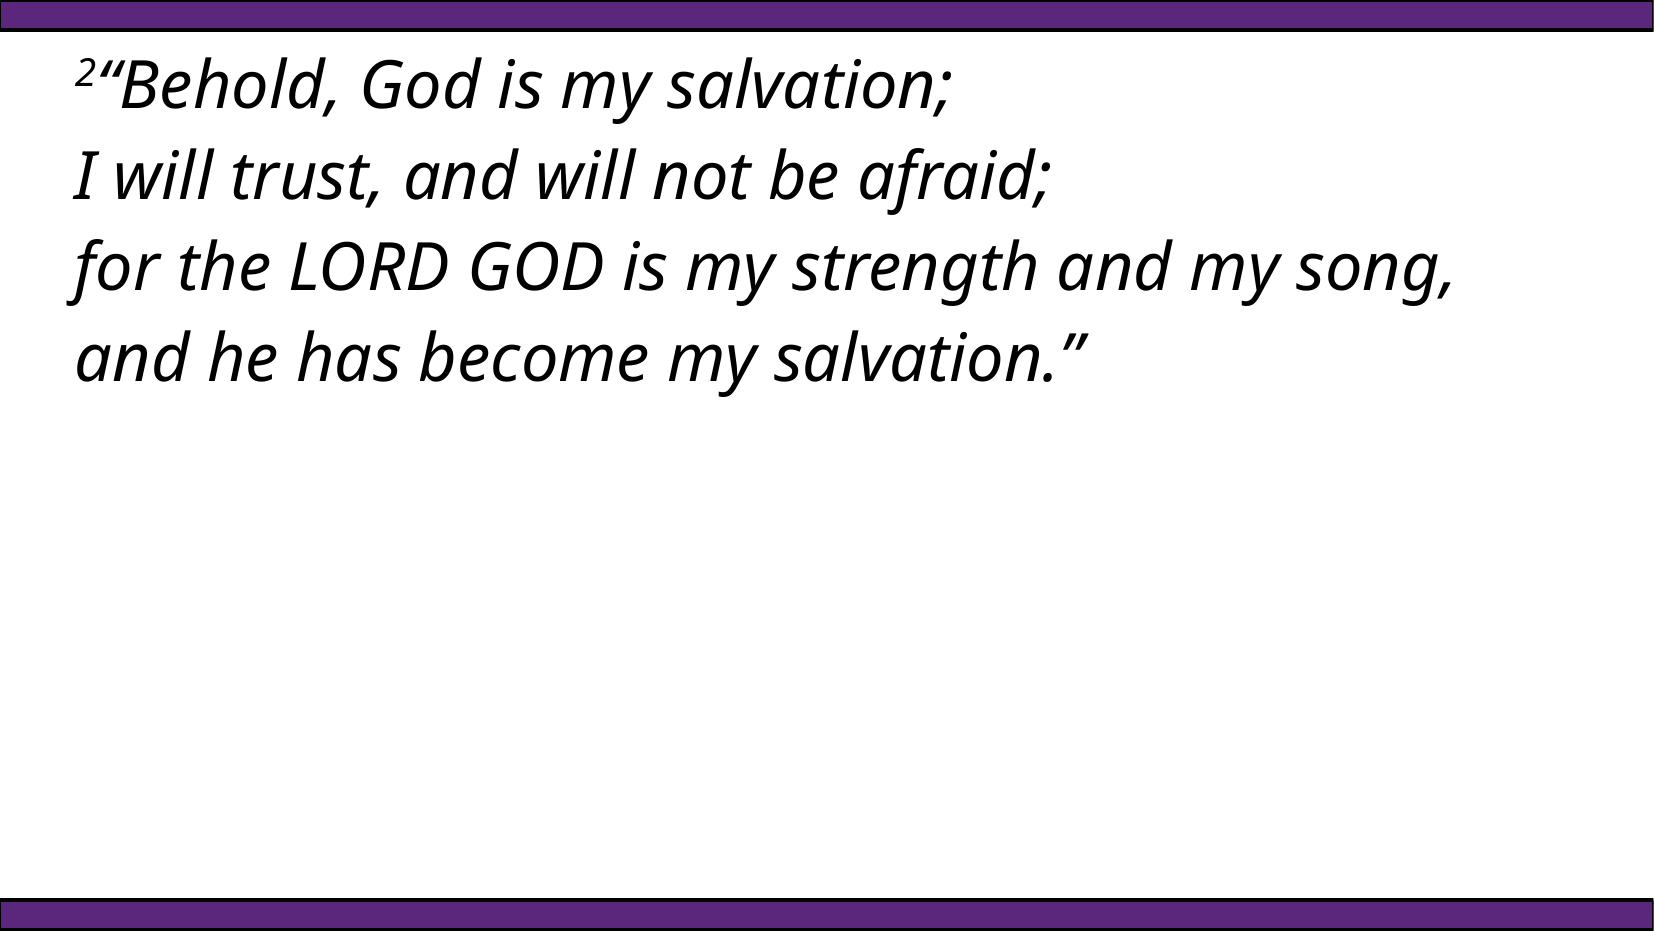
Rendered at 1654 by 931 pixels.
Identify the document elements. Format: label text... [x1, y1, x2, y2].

text_box [0, 0, 1654, 31]
text_box 2“Behold, God is my salvation; I will trust, and will not be afraid; for the LORD GOD is my strength and my song, and he has become my salvation.” [60, 30, 1591, 400]
picture [0, 31, 1654, 900]
text_box [0, 900, 1654, 931]
